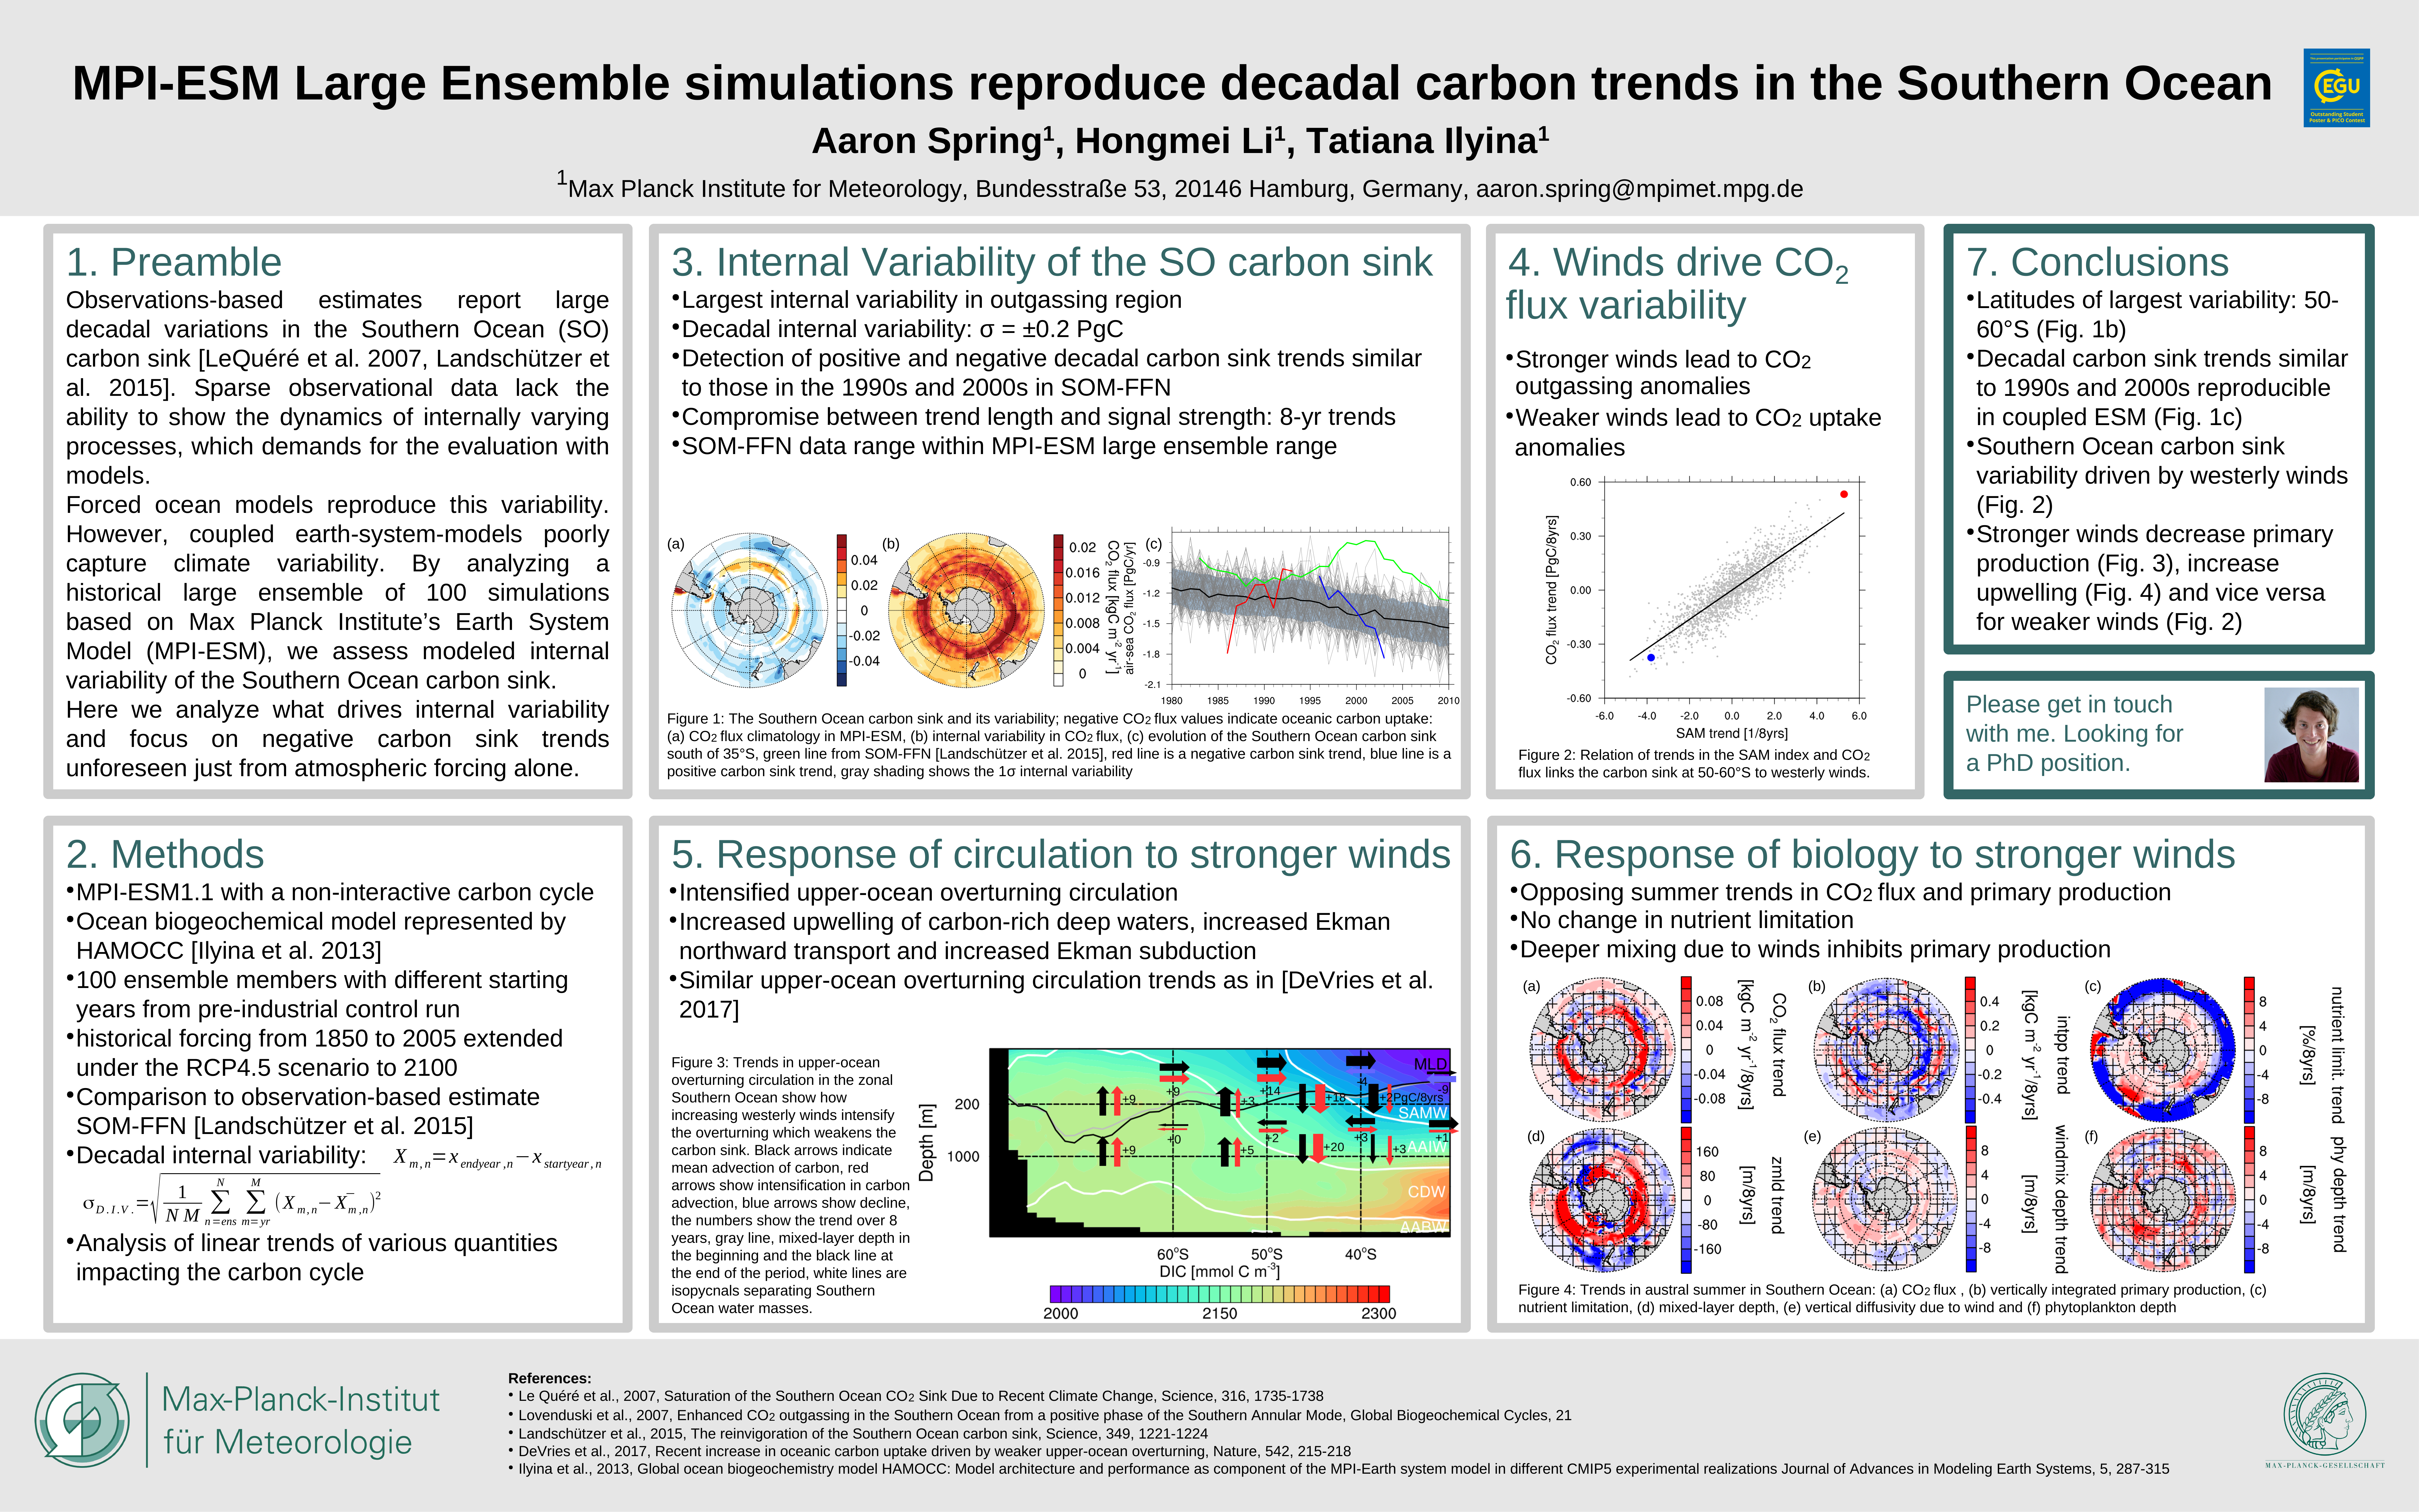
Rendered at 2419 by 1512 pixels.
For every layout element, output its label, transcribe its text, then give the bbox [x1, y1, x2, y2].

text_box No change in nutrient limitation Deeper mixing due to winds inhibits primary production [1505, 901, 2282, 965]
text_box MPI-ESM Large Ensemble simulations reproduce decadal carbon trends in the Southern Ocean Aaron Spring1, Hongmei Li1, Tatiana Ilyina1 1Max Planck Institute for Meteorology, Bundesstraße 53, 20146 Hamburg, Germany, aaron.spring@mpimet.mpg.de [53, 49, 2309, 229]
picture [2265, 688, 2359, 782]
picture [1542, 496, 1869, 742]
text_box (d) [1523, 1124, 1554, 1150]
text_box Figure 3: Trends in upper-ocean overturning circulation in the zonal Southern Ocean show how increasing westerly winds intensify the overturning which weakens the carbon sink. Black arrows indicate mean advection of carbon, red arrows show intensification in carbon advection, blue arrows show decline, the numbers show the trend over 8 years, gray line, mixed-layer depth in the beginning and the black line at the end of the period, white lines are isopycnals separating Southern Ocean water masses. [667, 1054, 916, 1336]
chart [78, 1172, 385, 1228]
picture [2304, 49, 2370, 128]
chart [1172, 796, 1176, 804]
text_box Intensified upper-ocean overturning circulation Increased upwelling of carbon-rich deep waters, increased Ekman northward transport and increased Ekman subduction Similar upper-ocean overturning circulation trends as in [DeVries et al. 2017] [664, 874, 1457, 1054]
text_box outgassing anomalies [1501, 367, 1826, 407]
text_box Landschützer et al., 2015, The reinvigoration of the Southern Ocean carbon sink, Science, 349, 1221-1224 DeVries et al., 2017, Recent increase in oceanic carbon uptake driven by weaker upper-ocean overturning, Nature, 542, 215-218 Ilyina et al., 2013, Global ocean biogeochemistry model HAMOCC: Model architecture and performance as component of the MPI-Earth system model in different CMIP5 experimental realizations Journal of Advances in Modeling Earth Systems, 5, 287-315 [504, 1426, 2181, 1479]
picture [35, 1372, 439, 1468]
text_box (c) [1141, 532, 1172, 554]
text_box (e) [1799, 1124, 1830, 1150]
text_box Stronger winds lead to CO2 [1501, 341, 1920, 399]
text_box 2. Methods MPI-ESM1.1 with a non-interactive carbon cycle Ocean biogeochemical model represented by HAMOCC [Ilyina et al. 2013] 100 ensemble members with different starting years from pre-industrial control run historical forcing from 1850 to 2005 extended under the RCP4.5 scenario to 2100 Comparison to observation-based estimate SOM-FFN [Landschützer et al. 2015] Decadal internal variability: Analysis of linear trends of various quantities impacting the carbon cycle [48, 821, 628, 1328]
text_box References: Le Quéré et al., 2007, Saturation of the Southern Ocean CO2 Sink Due to Recent Climate Change, Science, 316, 1735-1738 [504, 1366, 2181, 1403]
text_box flux variability [1501, 276, 1751, 329]
text_box anomalies [1500, 429, 1501, 463]
picture [2089, 1126, 2348, 1274]
text_box (b) [1804, 974, 1835, 1000]
text_box 7. Conclusions Latitudes of largest variability: 50-60°S (Fig. 1b) Decadal carbon sink trends similar to 1990s and 2000s reproducible in coupled ESM (Fig. 1c) Southern Ocean carbon sink variability driven by westerly winds (Fig. 2) Stronger winds decrease primary production (Fig. 3), increase upwelling (Fig. 4) and vice versa for weaker winds (Fig. 2) [1949, 228, 2370, 650]
text_box (f) [2080, 1124, 2111, 1150]
text_box Lovenduski et al., 2007, Enhanced CO2 outgassing in the Southern Ocean from a positive phase of the Southern Annular Mode, Global Biogeochemical Cycles, 21 [504, 1403, 2181, 1426]
text_box 3. Internal Variability of the SO carbon sink [654, 228, 1466, 795]
text_box (b) [878, 532, 909, 554]
text_box 1. Preamble Observations-based estimates report large decadal variations in the Southern Ocean (SO) carbon sink [LeQuéré et al. 2007, Landschützer et al. 2015]. Sparse observational data lack the ability to show the dynamics of internally varying processes, which demands for the evaluation with models. Forced ocean models reproduce this variability. However, coupled earth-system-models poorly capture climate variability. By analyzing a historical large ensemble of 100 simulations based on Max Planck Institute’s Earth System Model (MPI-ESM), we assess modeled internal variability of the Southern Ocean carbon sink. Here we analyze what drives internal variability and focus on negative carbon sink trends unforeseen just from atmospheric forcing alone. [48, 228, 628, 794]
text_box Figure 1: The Southern Ocean carbon sink and its variability; negative CO2 flux values indicate oceanic carbon uptake: (a) CO2 flux climatology in MPI-ESM, (b) internal variability in CO2 flux, (c) evolution of the Southern Ocean carbon sink south of 35°S, green line from SOM-FFN [Landschützer et al. 2015], red line is a negative carbon sink trend, blue line is a positive carbon sink trend, gray shading shows the 1σ internal variability [663, 707, 1457, 787]
picture [1812, 976, 2071, 1124]
picture [1809, 1125, 2071, 1274]
text_box Weaker winds lead to CO2 uptake [1501, 399, 1920, 496]
text_box Figure 2: Relation of trends in the SAM index and CO2 flux links the carbon sink at 50-60°S to westerly winds. [1514, 743, 1887, 818]
text_box 5. Response of circulation to stronger winds [654, 821, 1466, 1328]
chart [387, 1145, 607, 1171]
text_box 4. Winds drive CO2 [1491, 228, 1920, 795]
text_box Figure 4: Trends in austral summer in Southern Ocean: (a) CO2 flux , (b) vertically integrated primary production, (c) nutrient limitation, (d) mixed-layer depth, (e) vertical diffusivity due to wind and (f) phytoplankton depth [1514, 1278, 2317, 1338]
text_box 6. Response of biology to stronger winds Opposing summer trends in CO2 flux and primary production [1492, 821, 2370, 1328]
text_box (a) [663, 532, 694, 558]
picture [670, 525, 1461, 706]
text_box (a) [1518, 974, 1549, 1000]
picture [2265, 1373, 2384, 1468]
picture [917, 1047, 1460, 1321]
text_box (c) [2080, 974, 2111, 1000]
picture [2089, 976, 2348, 1125]
text_box Largest internal variability in outgassing region Decadal internal variability: σ = ±0.2 PgC Detection of positive and negative decadal carbon sink trends similar to those in the 1990s and 2000s in SOM-FFN Compromise between trend length and signal strength: 8-yr trends SOM-FFN data range within MPI-ESM large ensemble range [667, 281, 1453, 491]
picture [1526, 1126, 1785, 1274]
picture [1528, 976, 1787, 1124]
text_box Please get in touch with me. Looking for a PhD position. [1949, 676, 2370, 795]
